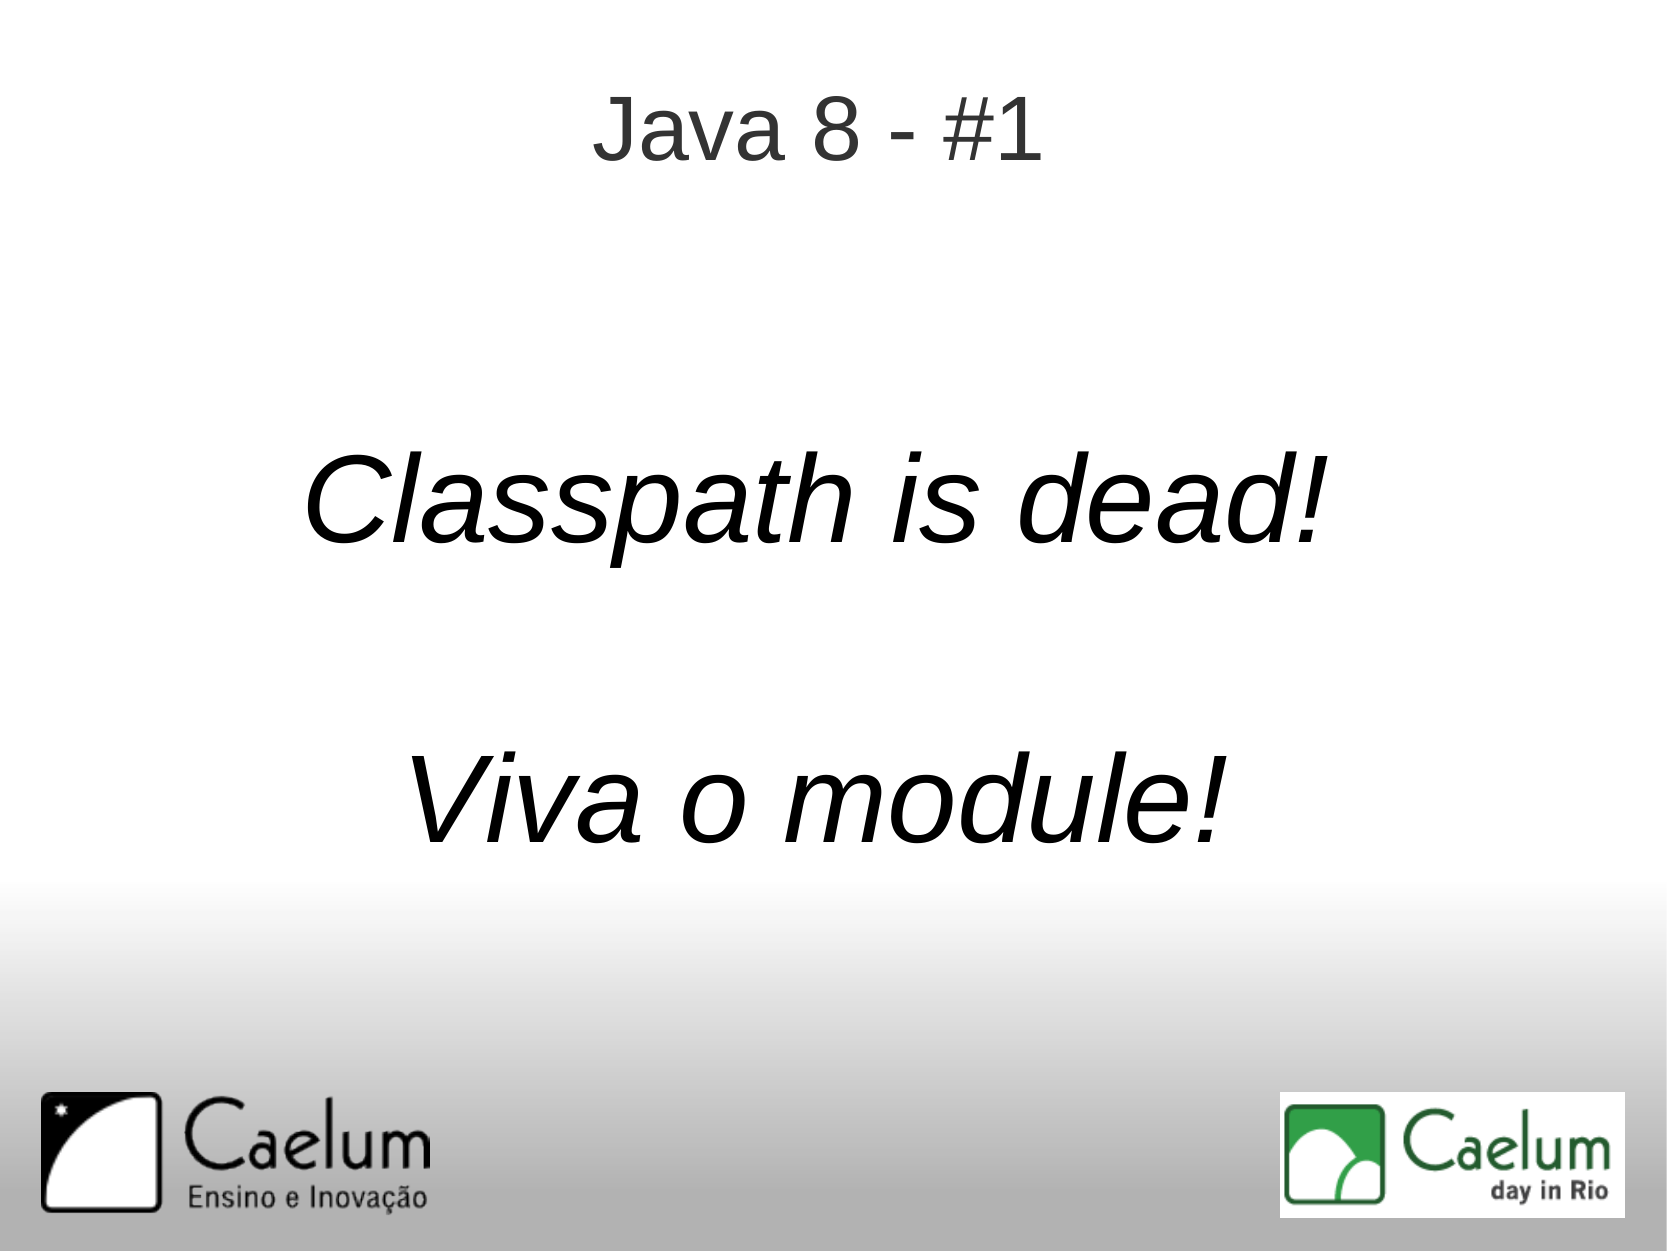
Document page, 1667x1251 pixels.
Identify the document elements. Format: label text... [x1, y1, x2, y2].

picture [0, 0, 1667, 1251]
title Java 8 - #1 [126, 82, 1512, 283]
text_box Classpath is dead! Viva o module! [277, 400, 1354, 884]
